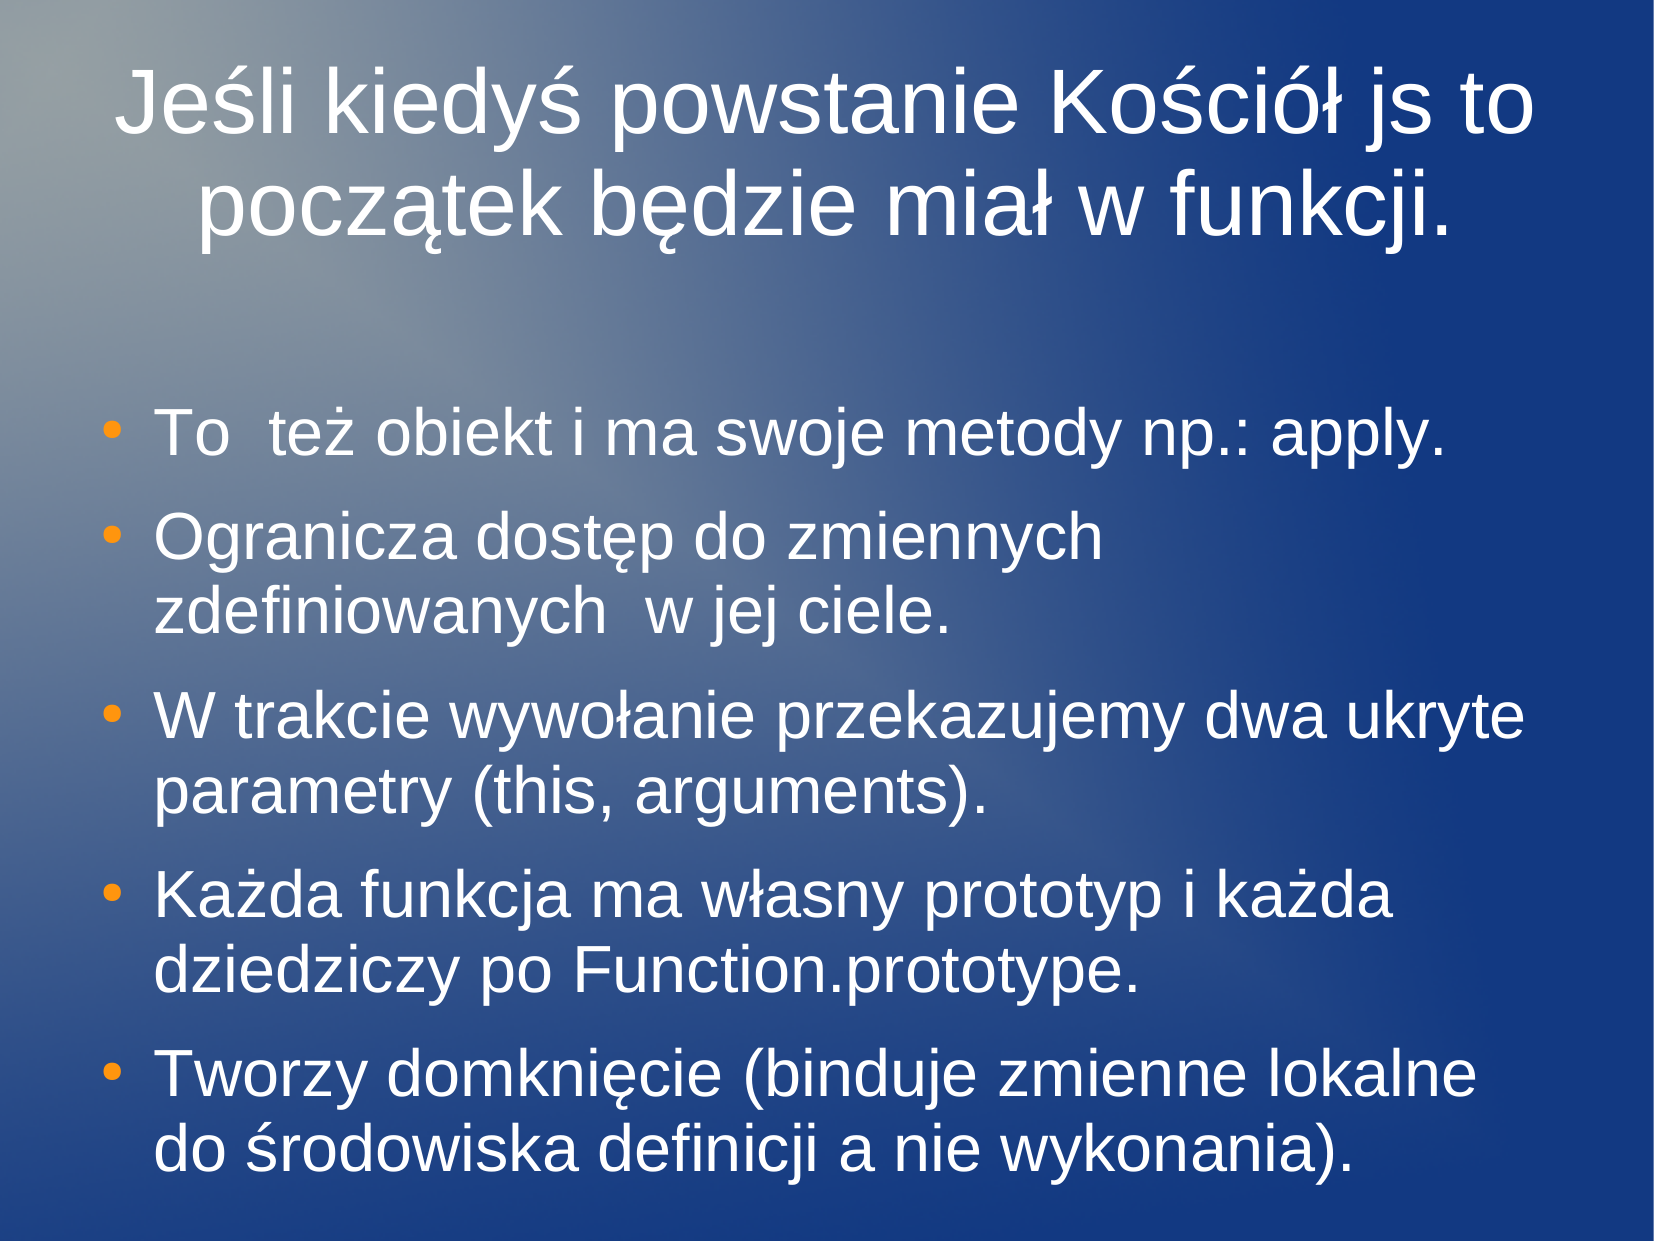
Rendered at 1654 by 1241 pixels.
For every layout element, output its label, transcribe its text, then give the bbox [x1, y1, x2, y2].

picture [0, 0, 1654, 1241]
list To też obiekt i ma swoje metody np.: apply. Ogranicza dostęp do zmiennych zdefiniowanych w jej ciele. W trakcie wywołanie przekazujemy dwa ukryte parametry (this, arguments). Każda funkcja ma własny prototyp i każda dziedziczy po Function.prototype. Tworzy domknięcie (binduje zmienne lokalne do środowiska definicji a nie wykonania). [82, 290, 1571, 1186]
title Jeśli kiedyś powstanie Kościół js to początek będzie miał w funkcji. [82, 49, 1571, 257]
